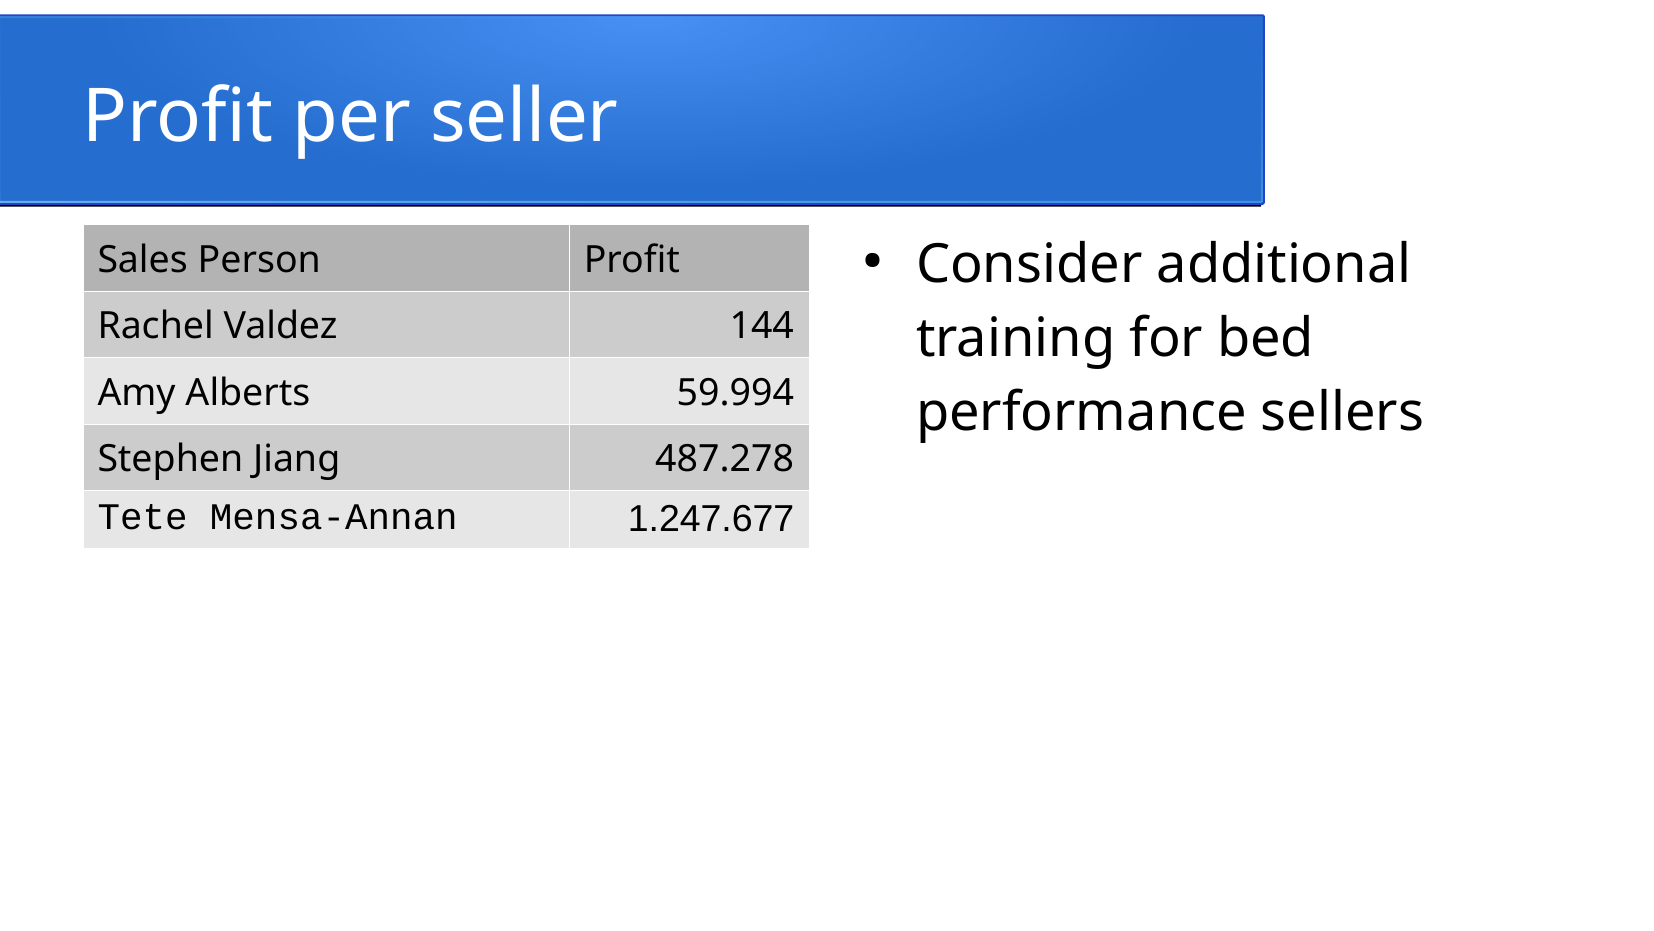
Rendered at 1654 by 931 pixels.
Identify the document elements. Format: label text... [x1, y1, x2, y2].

table_cell 59.994 [570, 358, 809, 424]
table_cell Stephen Jiang [84, 425, 569, 490]
table_cell Rachel Valdez [84, 292, 569, 357]
title Profit per seller [82, 35, 1235, 189]
table_cell 487.278 [570, 425, 809, 490]
table_cell Amy Alberts [84, 358, 569, 424]
table_header Profit [570, 225, 809, 291]
list Consider additional training for bed performance sellers [845, 224, 1572, 482]
table_cell 144 [570, 292, 809, 357]
table_cell Tete Mensa-Annan [84, 491, 569, 548]
table_cell 1.247.677 [570, 491, 809, 548]
table_header Sales Person [84, 225, 569, 291]
